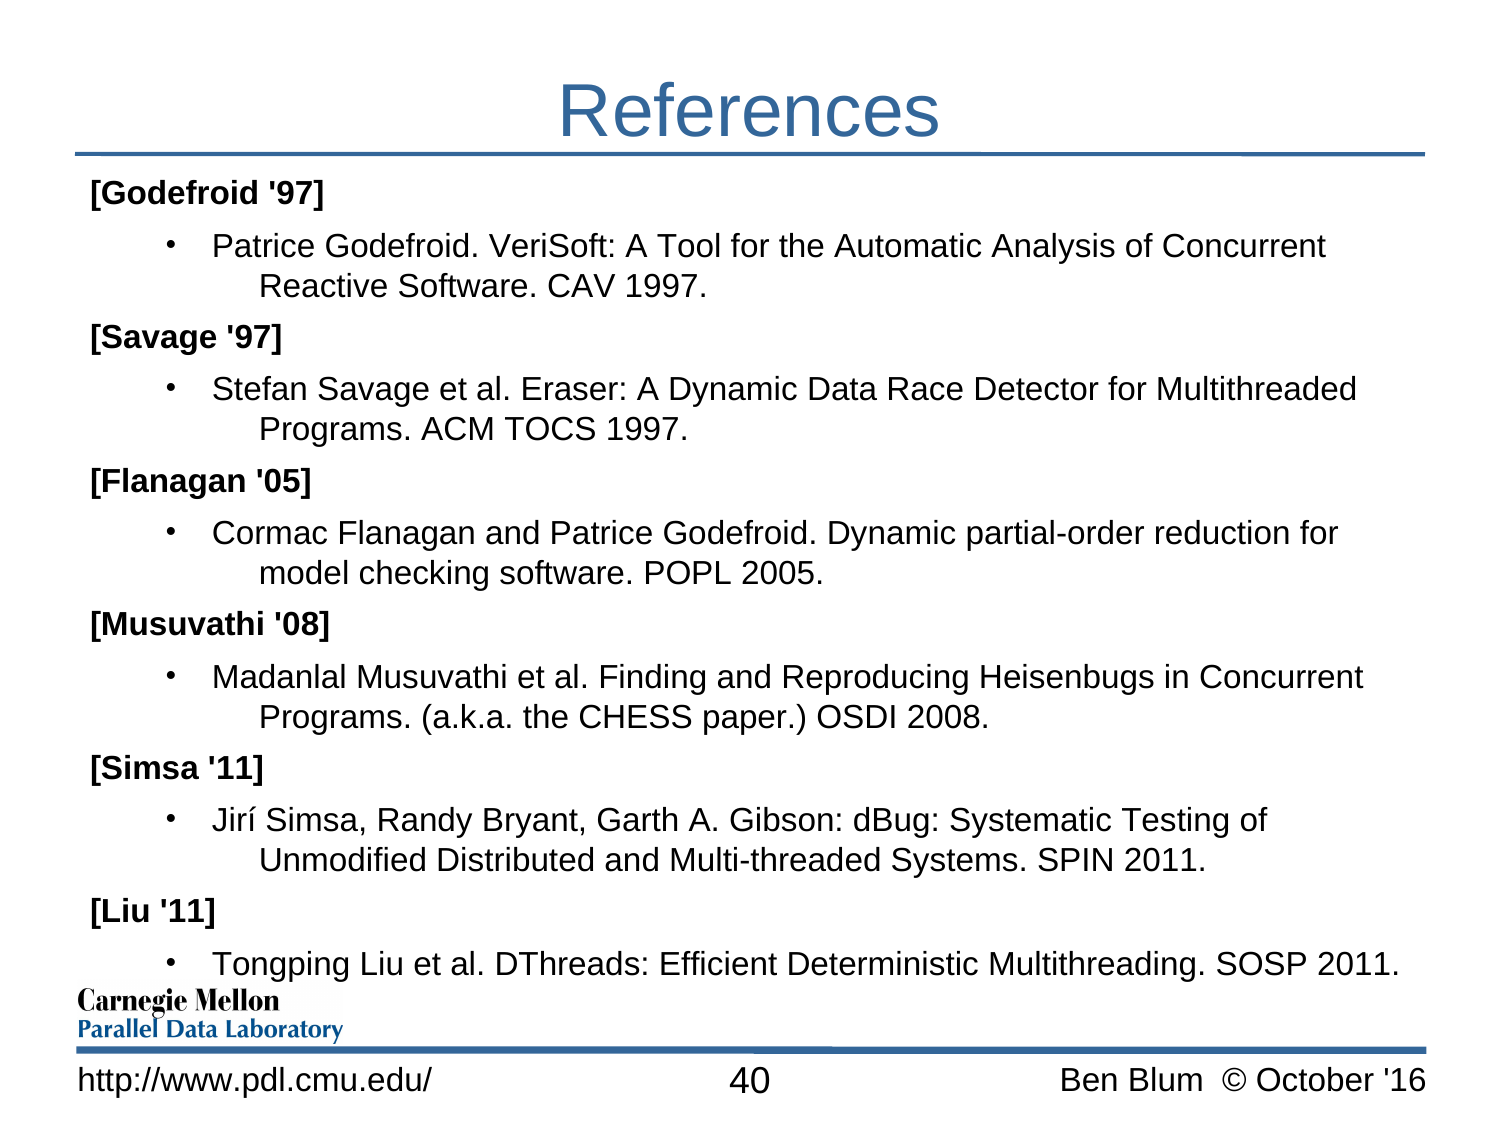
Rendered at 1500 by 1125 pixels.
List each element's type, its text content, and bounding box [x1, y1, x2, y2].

list [Godefroid '97] Patrice Godefroid. VeriSoft: A Tool for the Automatic Analysis of Concurrent Reactive Software. CAV 1997. [Savage '97] Stefan Savage et al. Eraser: A Dynamic Data Race Detector for Multithreaded Programs. ACM TOCS 1997. [Flanagan '05] Cormac Flanagan and Patrice Godefroid. Dynamic partial-order reduction for model checking software. POPL 2005. [Musuvathi '08] Madanlal Musuvathi et al. Finding and Reproducing Heisenbugs in Concurrent Programs. (a.k.a. the CHESS paper.) OSDI 2008. [Simsa '11] Jirí Simsa, Randy Bryant, Garth A. Gibson: dBug: Systematic Testing of Unmodified Distributed and Multi-threaded Systems. SPIN 2011. [Liu '11] Tongping Liu et al. DThreads: Efficient Deterministic Multithreading. SOSP 2011. [75, 163, 1426, 1042]
title References [112, 50, 1388, 163]
